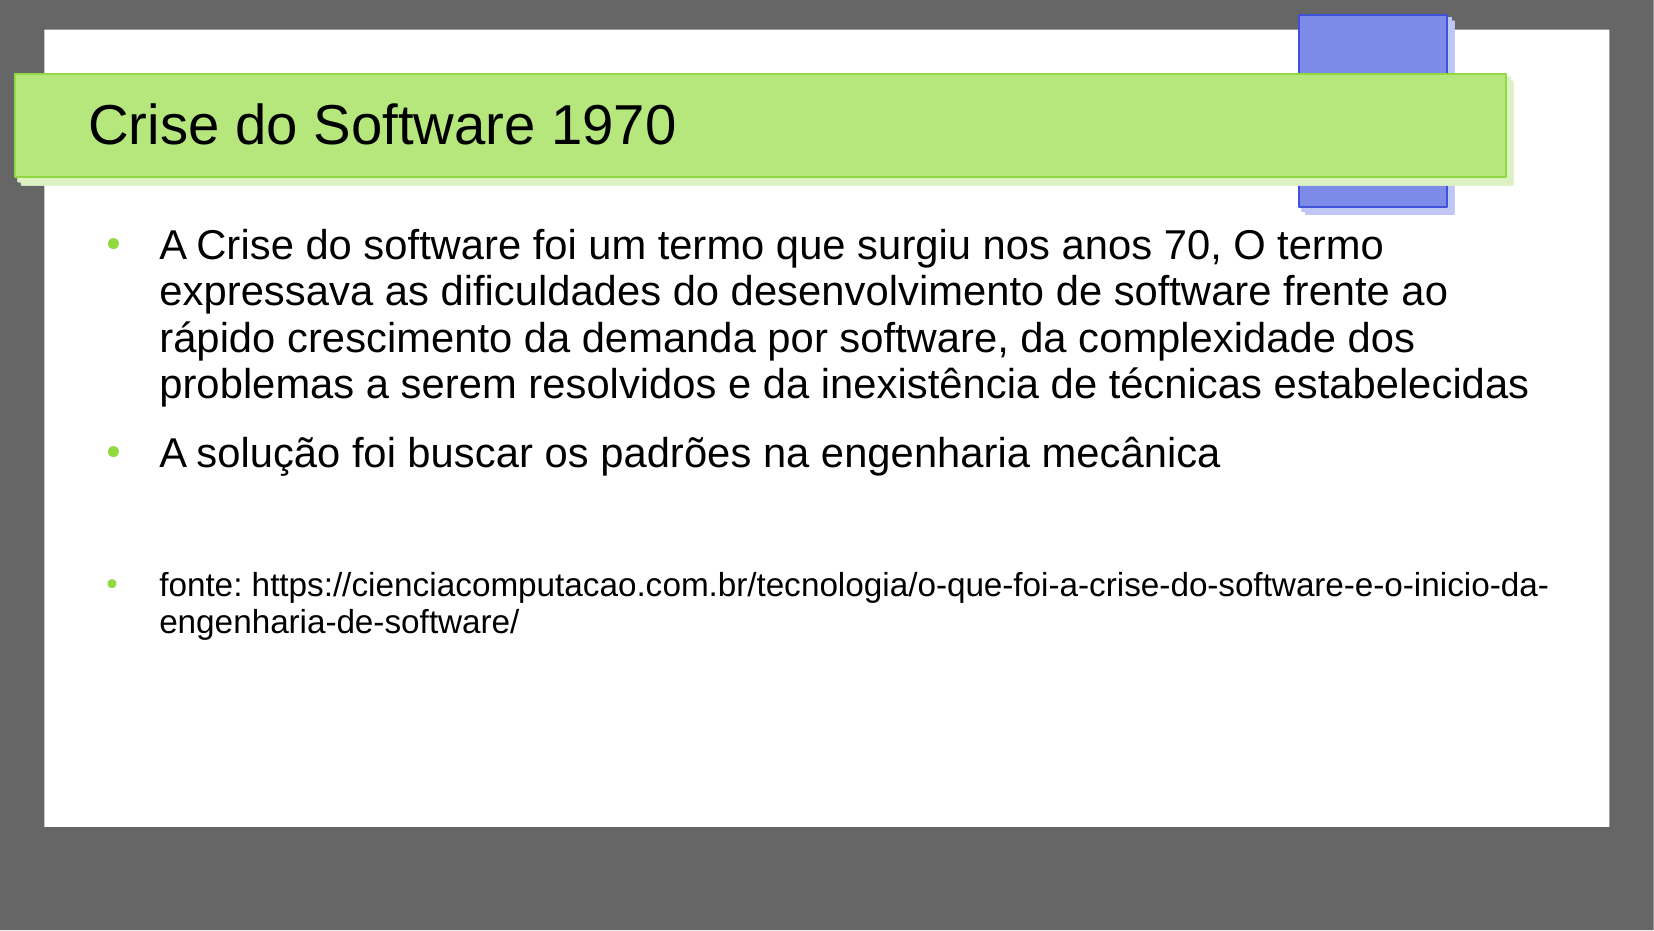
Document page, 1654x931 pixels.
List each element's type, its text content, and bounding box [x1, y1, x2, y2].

title Crise do Software 1970 [88, 73, 1506, 178]
list A Crise do software foi um termo que surgiu nos anos 70, O termo expressava as dificuldades do desenvolvimento de software frente ao rápido crescimento da demanda por software, da complexidade dos problemas a serem resolvidos e da inexistência de técnicas estabelecidas A solução foi buscar os padrões na engenharia mecânica fonte: https://cienciacomputacao.com.br/tecnologia/o-que-foi-a-crise-do-software-e-o-inicio-da-engenharia-de-software/ [88, 221, 1565, 813]
